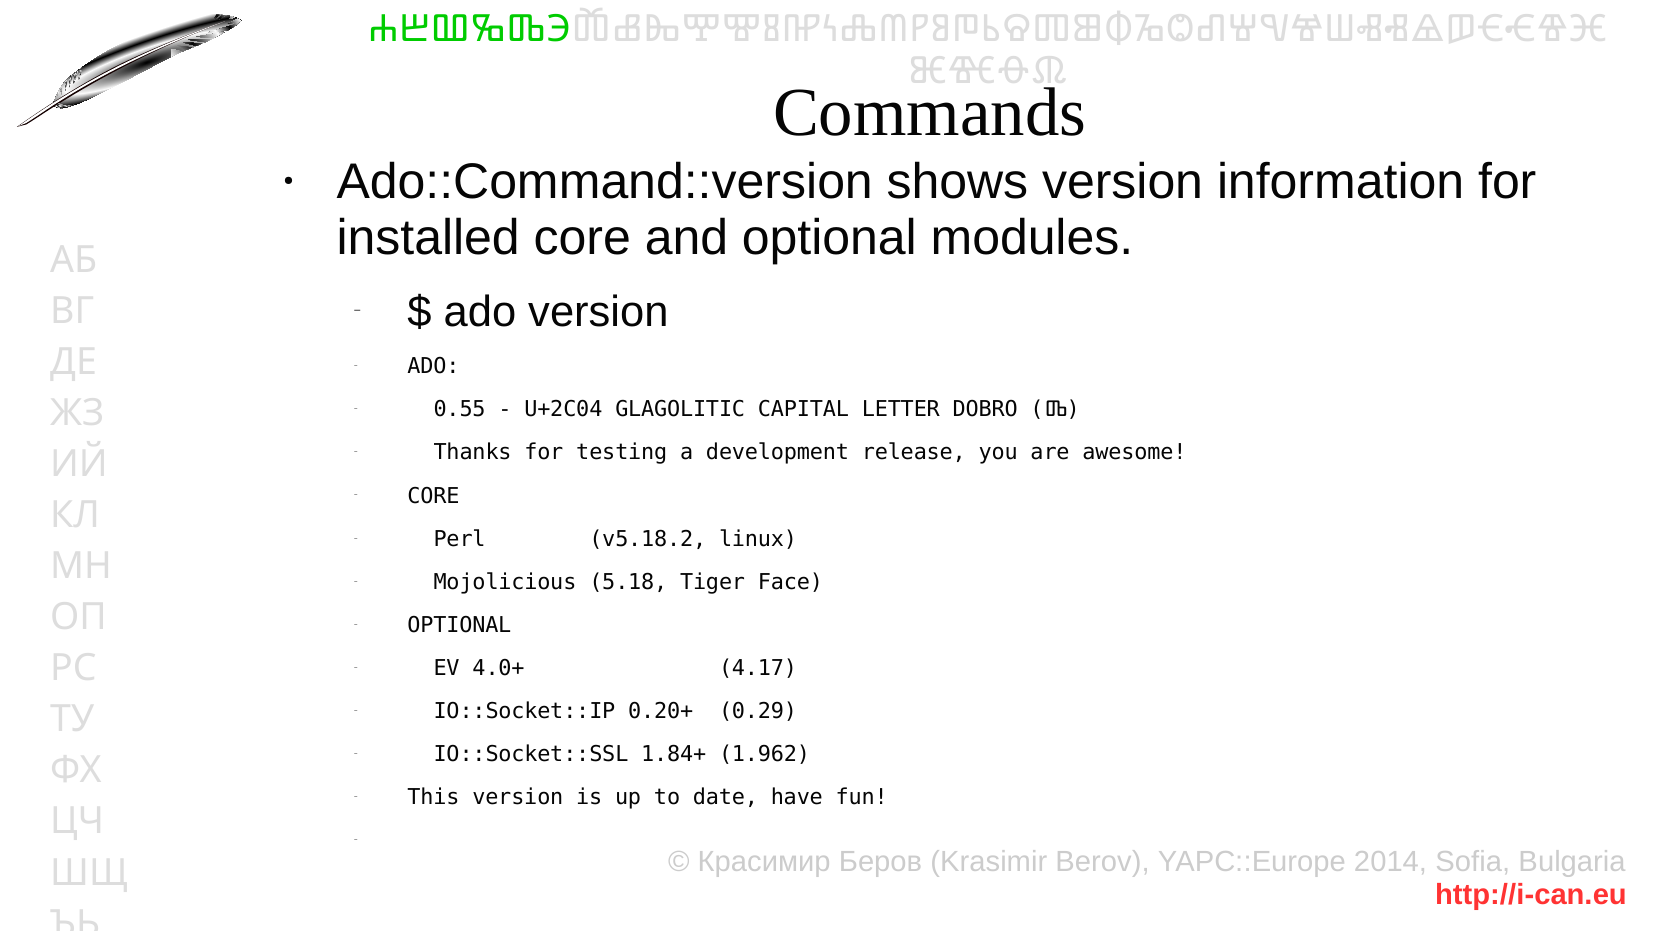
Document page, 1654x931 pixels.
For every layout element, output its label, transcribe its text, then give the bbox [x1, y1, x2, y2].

title Commands [265, 35, 1595, 153]
list Ado::Command::version shows version information for installed core and optional modules. $ ado version ADO: 0.55 - U+2C04 GLAGOLITIC CAPITAL LETTER DOBRO (Ⰴ) Thanks for testing a development release, you are awesome! CORE Perl (v5.18.2, linux) Mojolicious (5.18, Tiger Face) OPTIONAL EV 4.0+ (4.17) IO::Socket::IP 0.20+ (0.29) IO::Socket::SSL 1.84+ (1.962) This version is up to date, have fun! [265, 153, 1595, 851]
